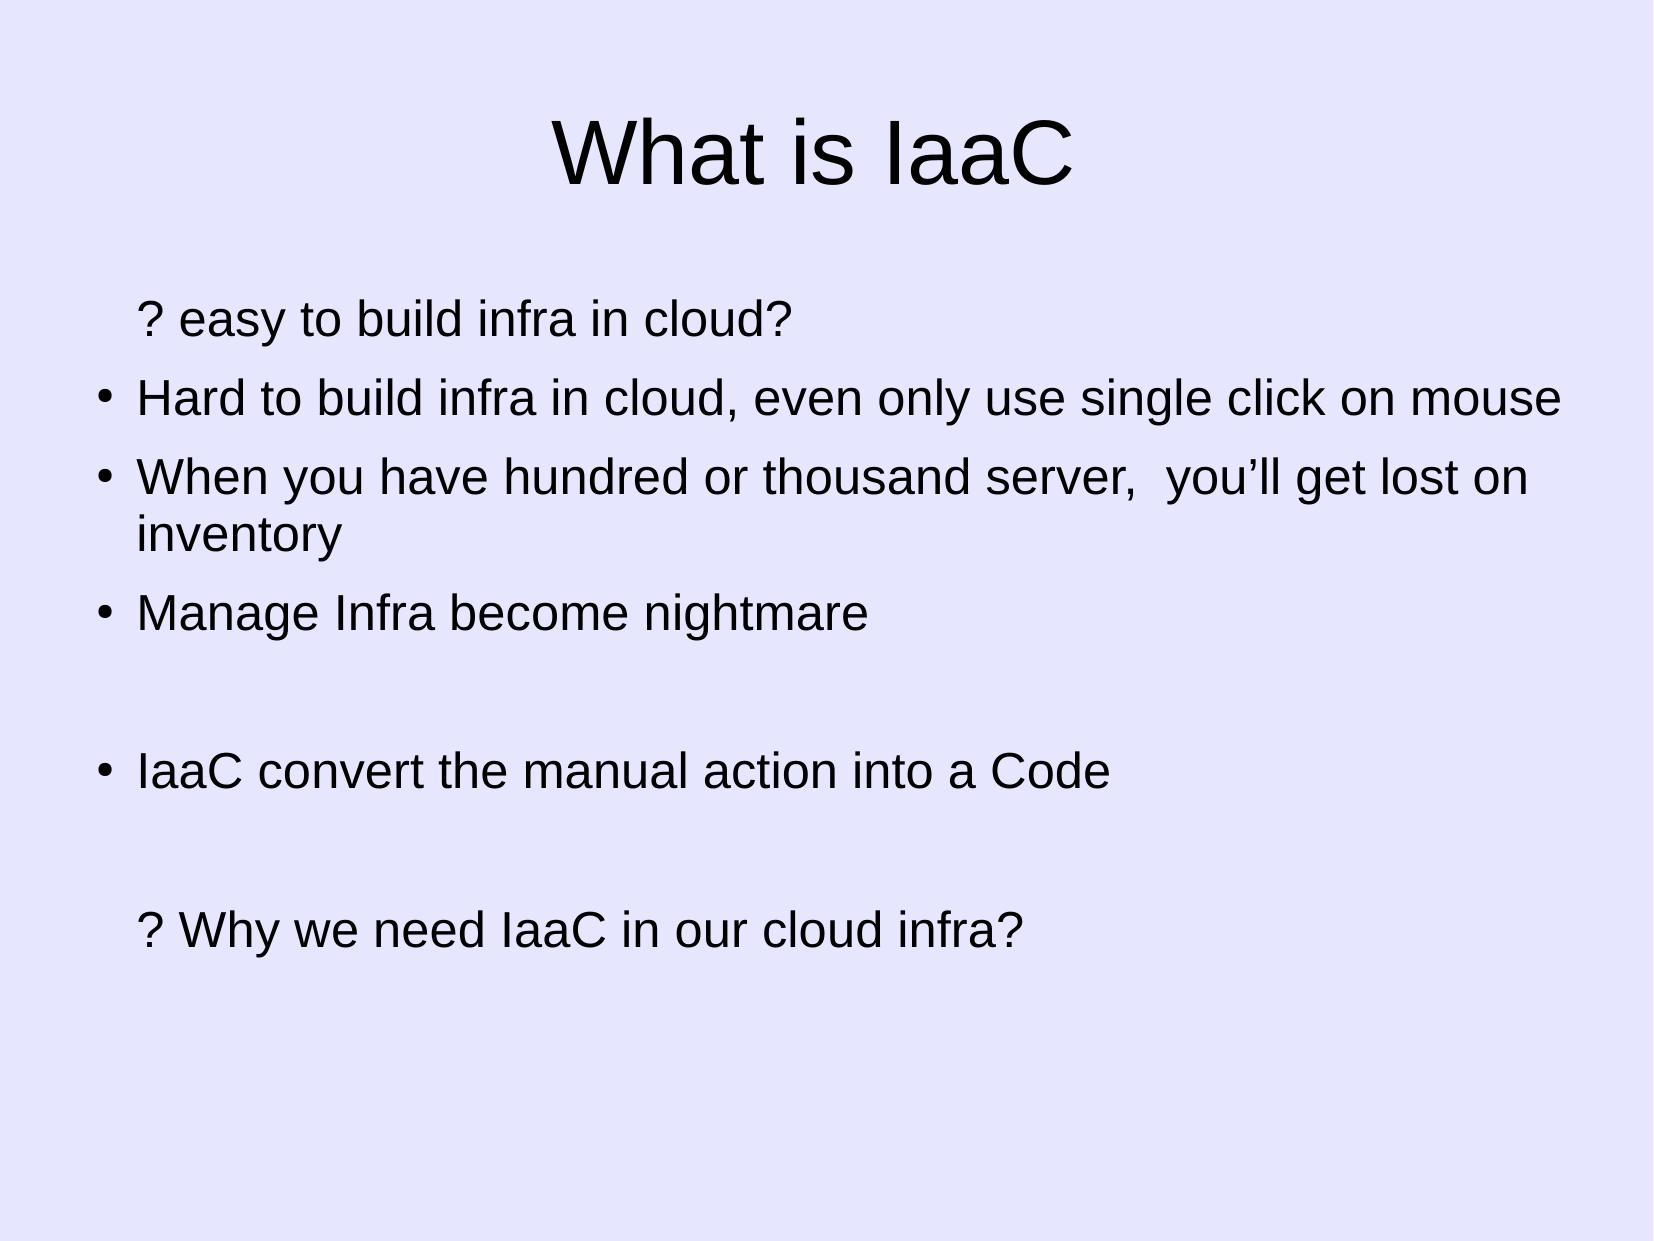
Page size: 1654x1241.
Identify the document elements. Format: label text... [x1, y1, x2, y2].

list ? easy to build infra in cloud? Hard to build infra in cloud, even only use single click on mouse When you have hundred or thousand server, you’ll get lost on inventory Manage Infra become nightmare IaaC convert the manual action into a Code ? Why we need IaaC in our cloud infra? [82, 290, 1571, 1010]
title What is IaaC [82, 49, 1571, 257]
